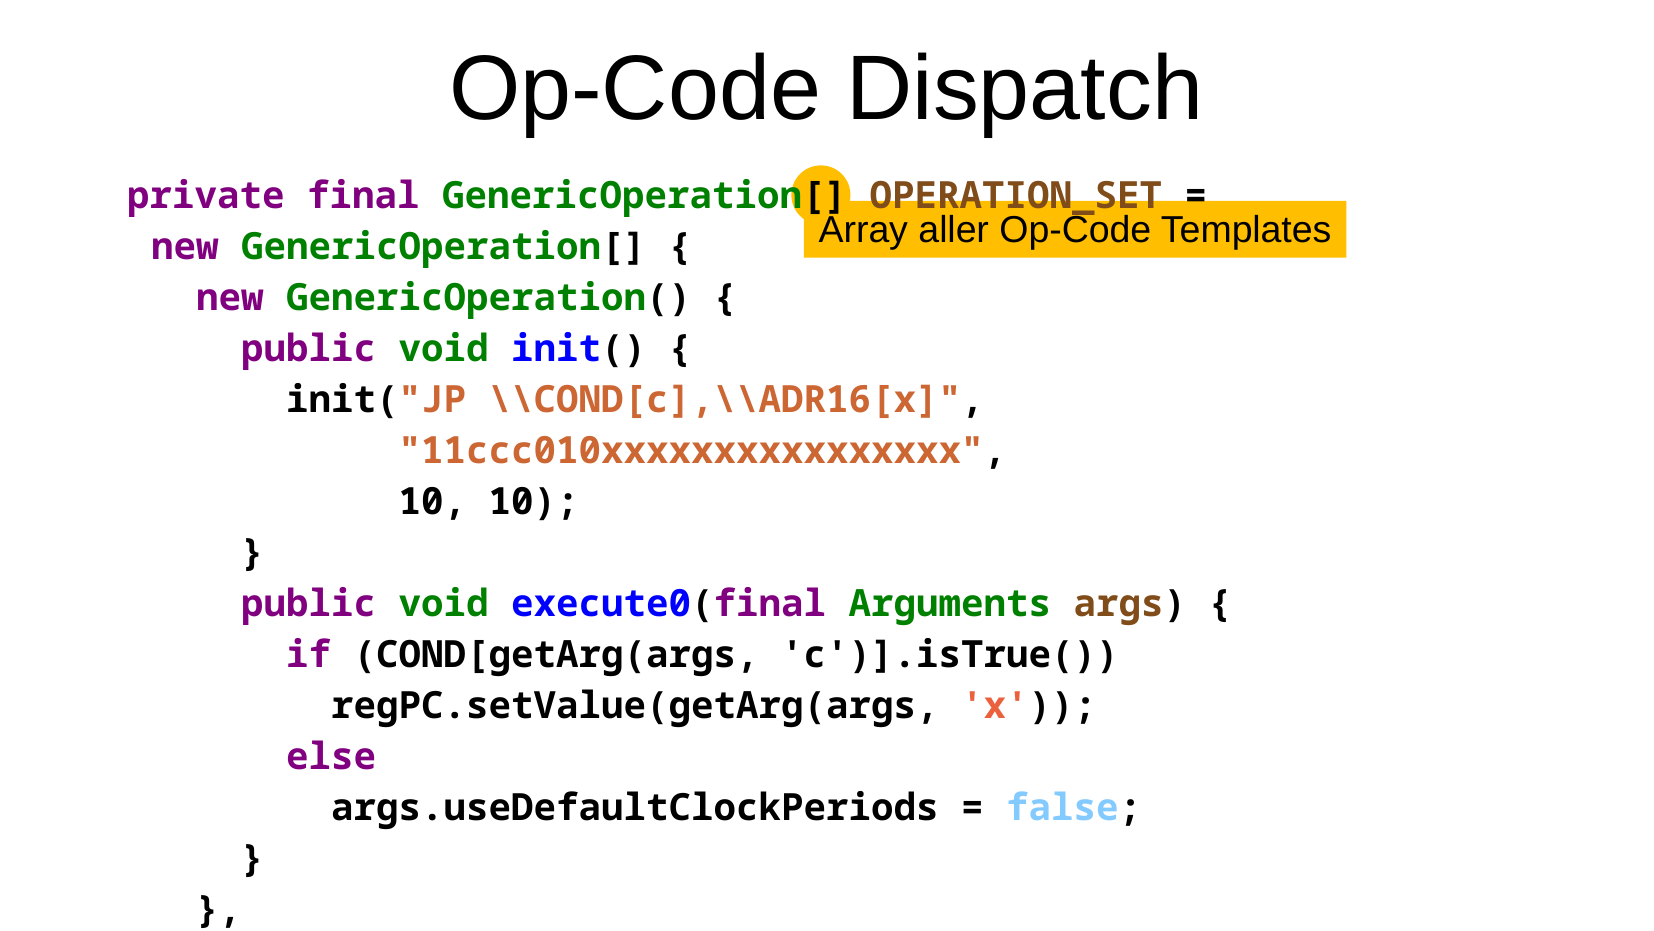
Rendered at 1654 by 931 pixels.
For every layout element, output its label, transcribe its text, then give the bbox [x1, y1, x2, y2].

table_header private final GenericOperation[] OPERATION_SET = new GenericOperation[] { new GenericOperation() { public void init() { init("JP \\COND[c],\\ADR16[x]", "11ccc010xxxxxxxxxxxxxxxx", 10, 10); } public void execute0(final Arguments args) { if (COND[getArg(args, 'c')].isTrue()) regPC.setValue(getArg(args, 'x')); else args.useDefaultClockPeriods = false; } }, … } [92, 161, 1579, 931]
title Op-Code Dispatch [82, 10, 1571, 166]
